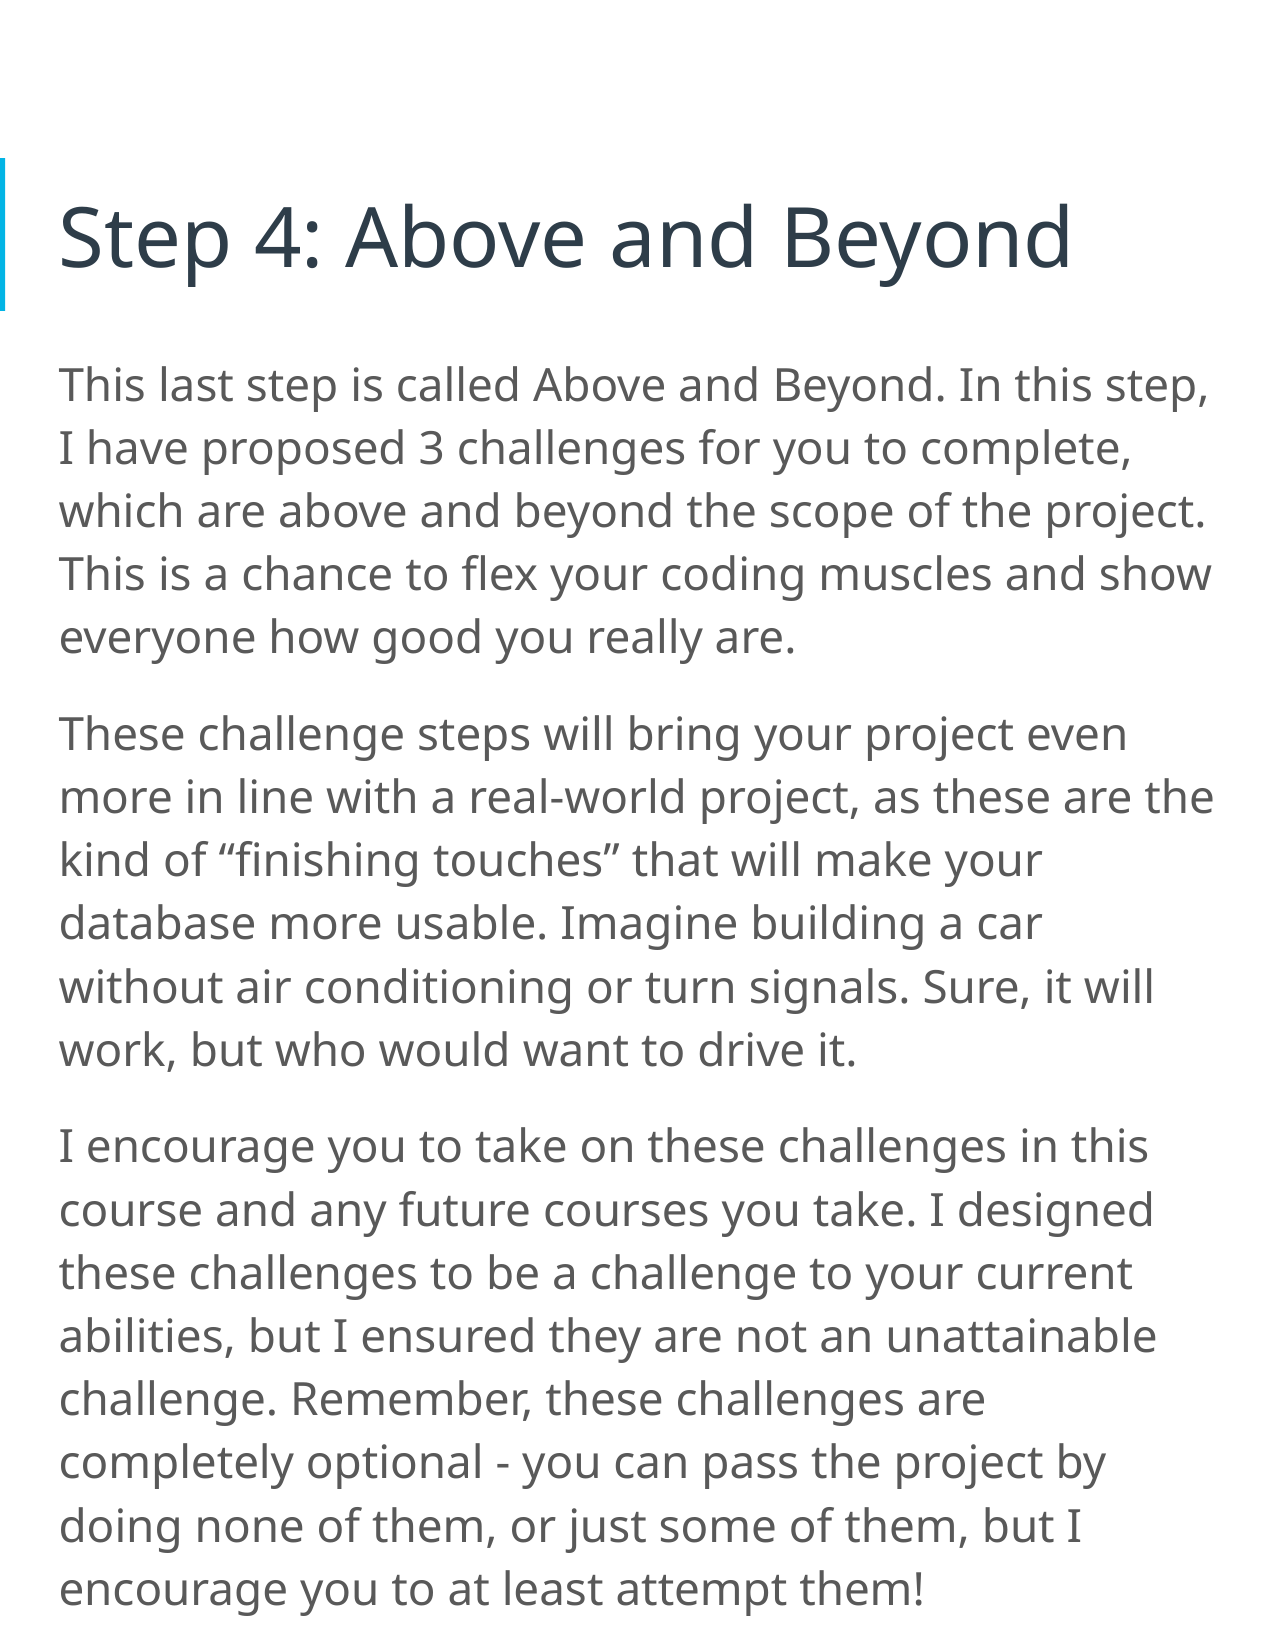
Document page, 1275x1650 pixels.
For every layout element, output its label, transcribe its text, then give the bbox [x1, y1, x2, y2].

title Step 4: Above and Beyond [43, 142, 1232, 327]
list This last step is called Above and Beyond. In this step, I have proposed 3 challenges for you to complete, which are above and beyond the scope of the project. This is a chance to flex your coding muscles and show everyone how good you really are. These challenge steps will bring your project even more in line with a real-world project, as these are the kind of “finishing touches” that will make your database more usable. Imagine building a car without air conditioning or turn signals. Sure, it will work, but who would want to drive it. I encourage you to take on these challenges in this course and any future courses you take. I designed these challenges to be a challenge to your current abilities, but I ensured they are not an unattainable challenge. Remember, these challenges are completely optional - you can pass the project by doing none of them, or just some of them, but I encourage you to at least attempt them! [43, 332, 1232, 1356]
